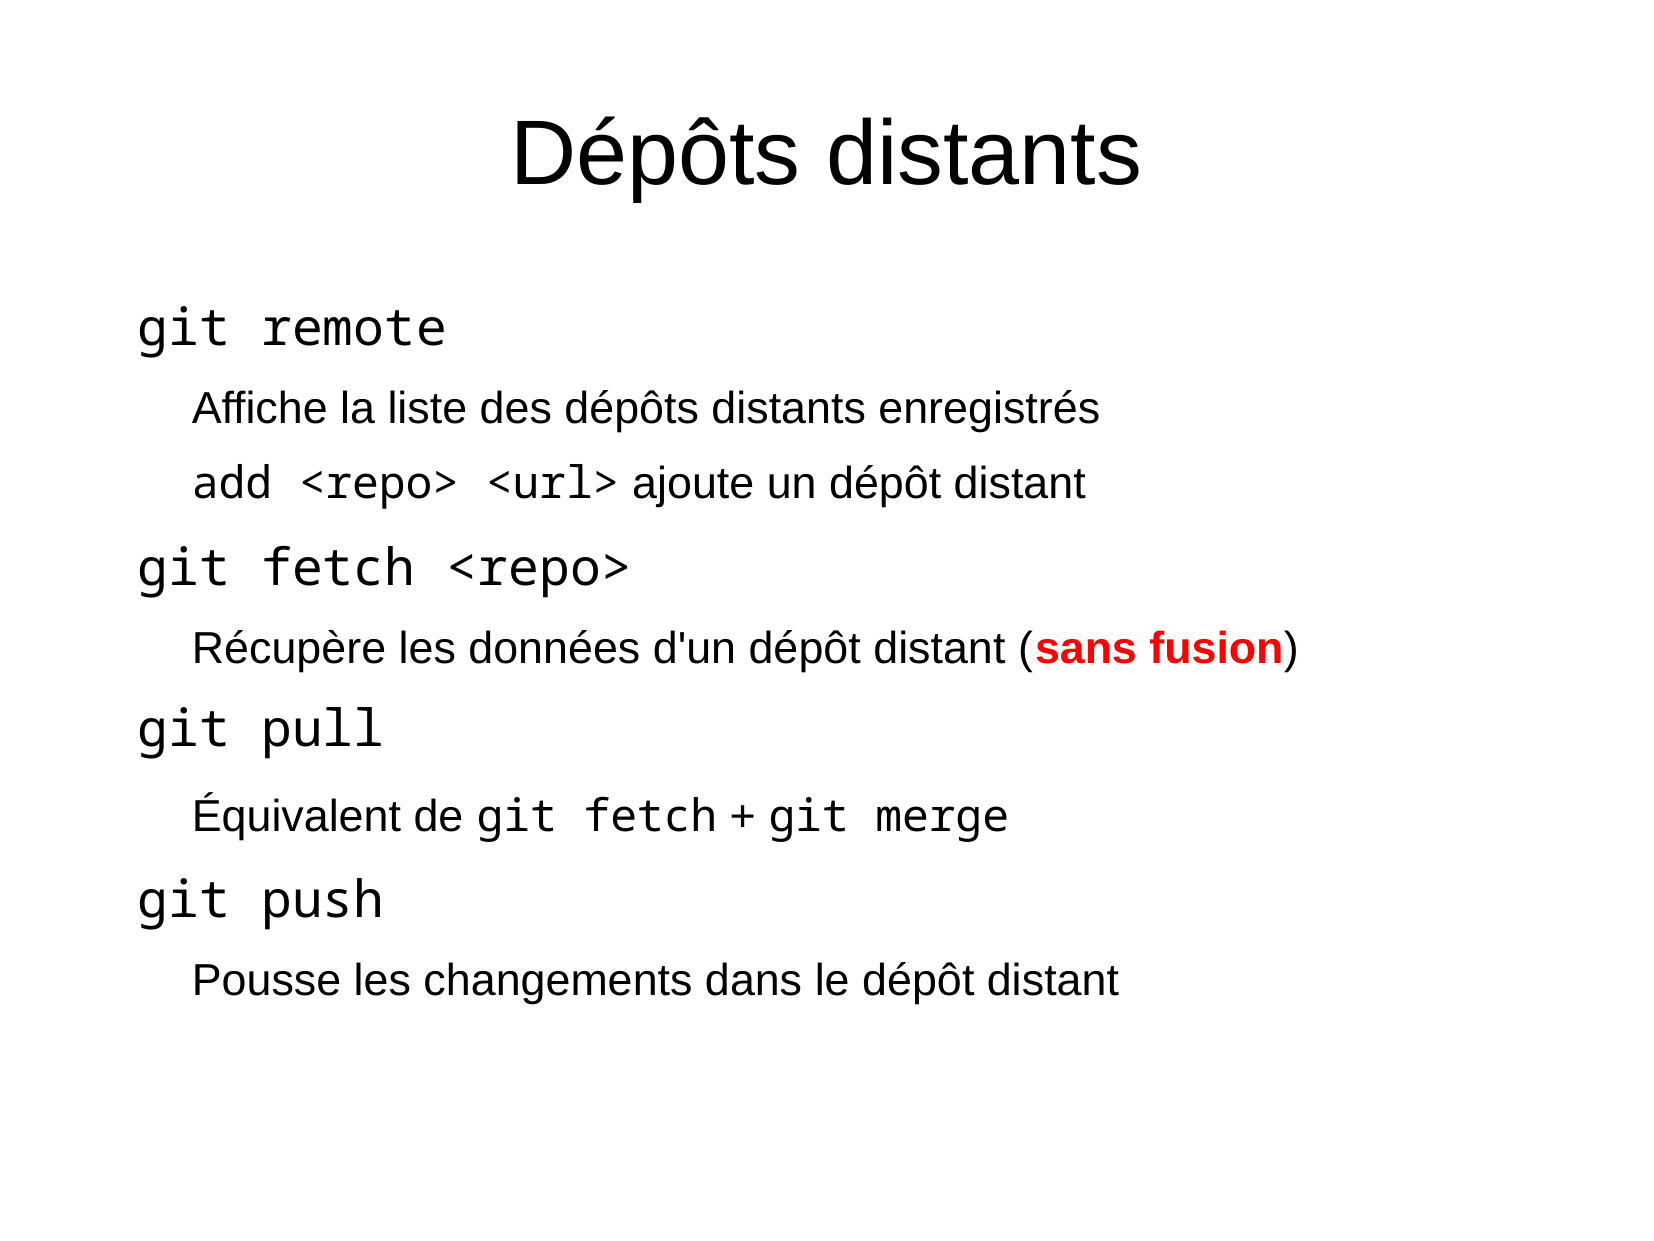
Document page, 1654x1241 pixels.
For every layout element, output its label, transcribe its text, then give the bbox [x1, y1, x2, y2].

list git remote Affiche la liste des dépôts distants enregistrés add <repo> <url> ajoute un dépôt distant git fetch <repo> Récupère les données d'un dépôt distant (sans fusion) git pull Équivalent de git fetch + git merge git push Pousse les changements dans le dépôt distant [82, 290, 1538, 1010]
title Dépôts distants [82, 49, 1571, 257]
